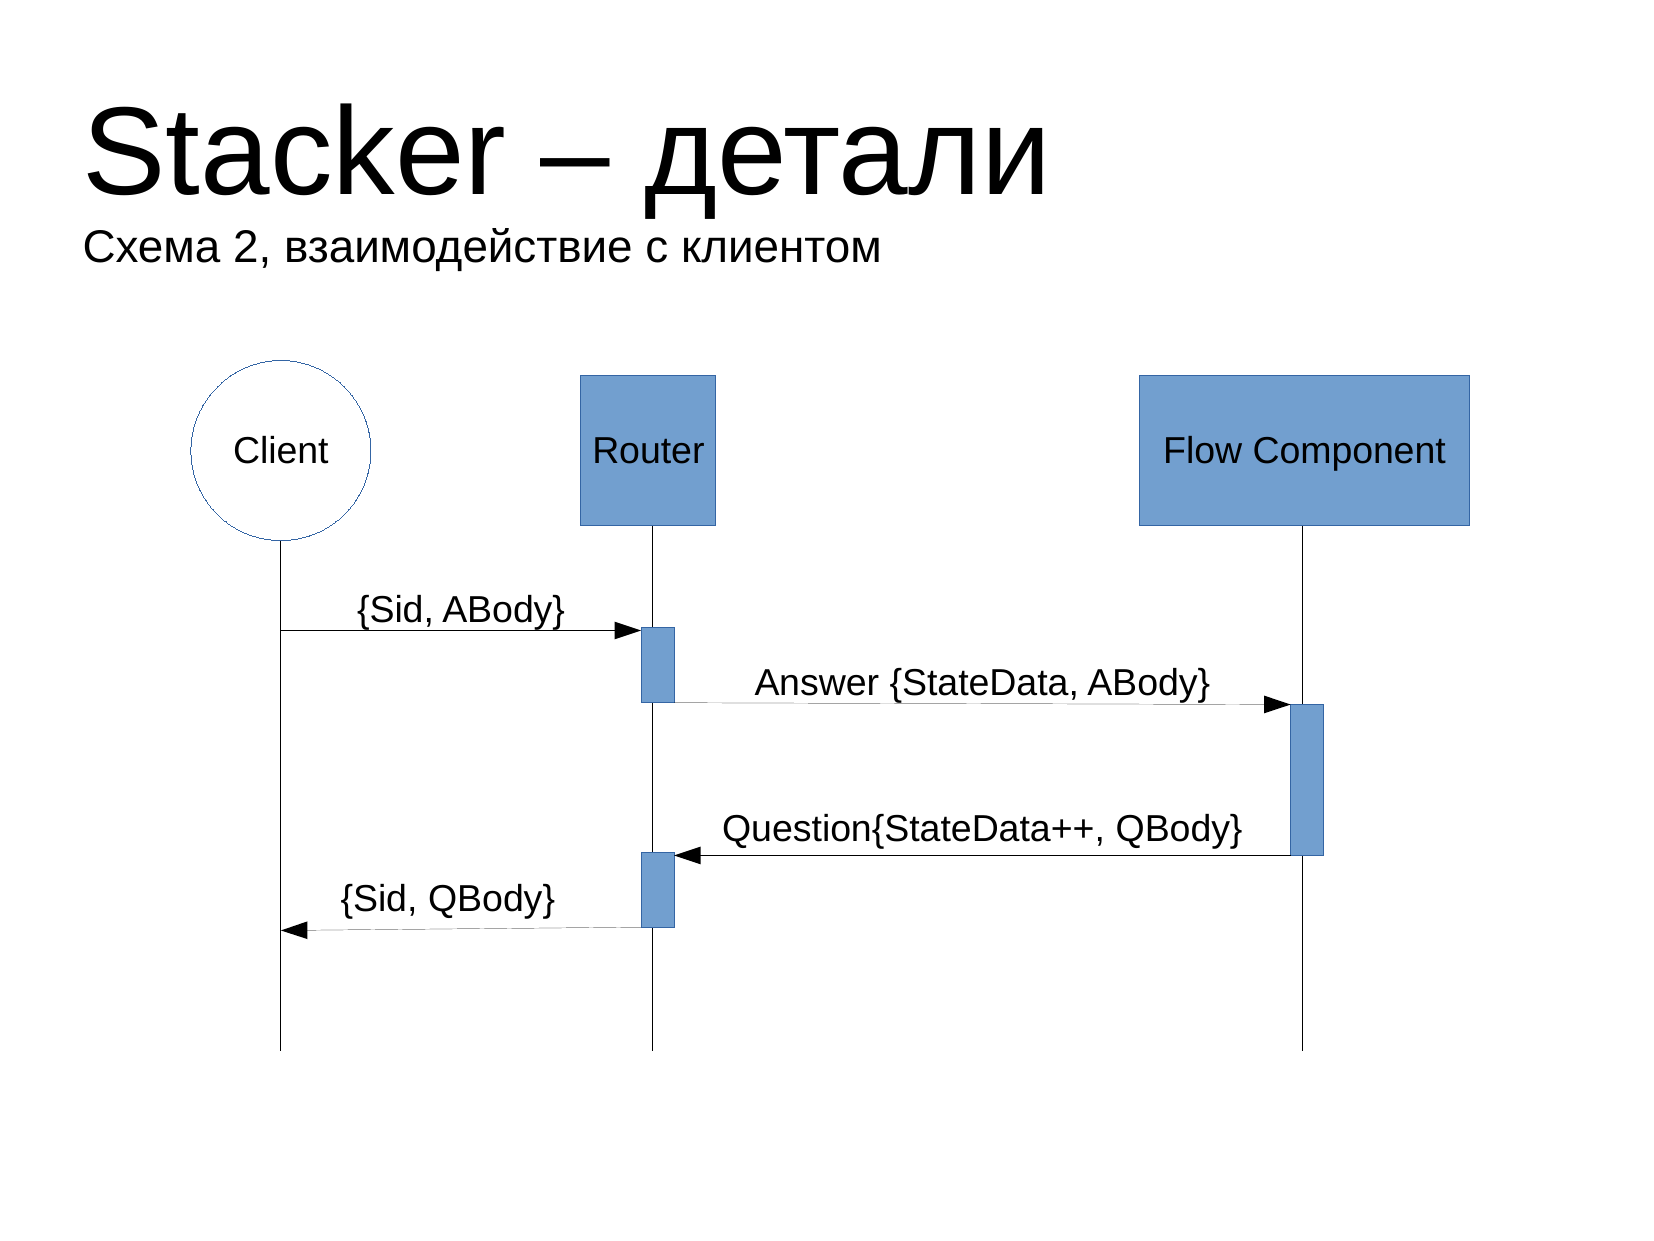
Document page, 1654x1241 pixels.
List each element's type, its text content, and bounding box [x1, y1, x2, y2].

text_box [641, 627, 675, 703]
text_box Question{StateData++, QBody} [690, 799, 1276, 867]
text_box Flow Component [1139, 375, 1470, 526]
text_box [641, 852, 675, 928]
text_box {Sid, QBody} [325, 870, 611, 928]
text_box Client [190, 360, 371, 541]
title Stacker – детали Схема 2, взаимодействие с клиентом [82, 73, 1571, 281]
text_box Router [580, 375, 716, 526]
text_box [1290, 704, 1324, 856]
